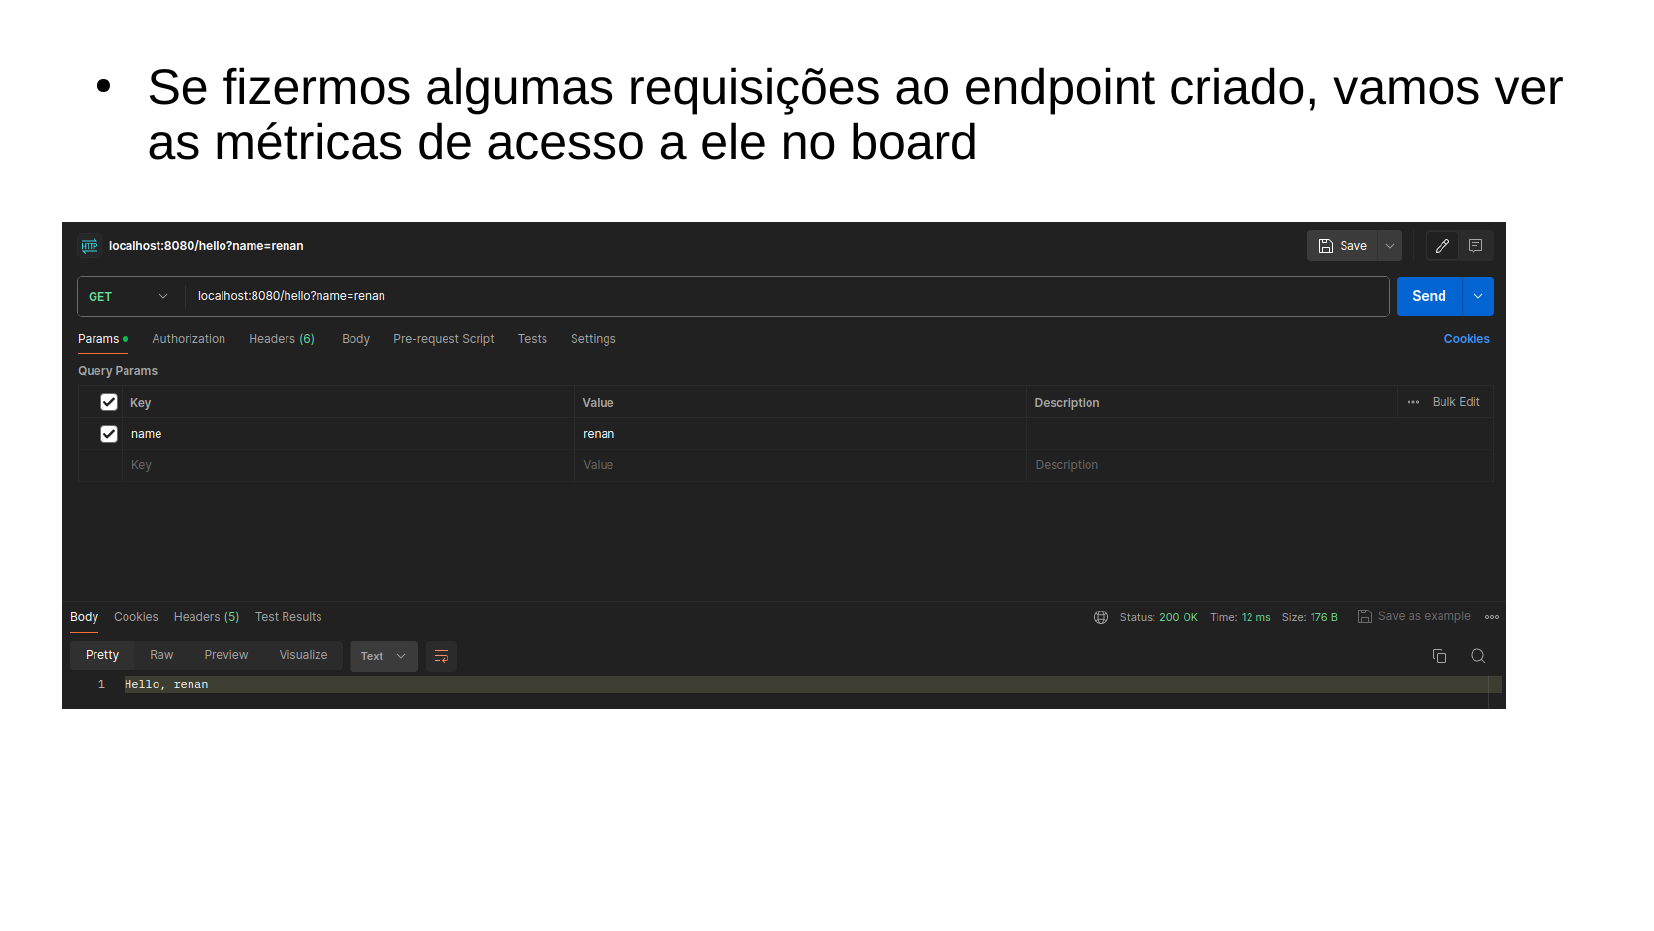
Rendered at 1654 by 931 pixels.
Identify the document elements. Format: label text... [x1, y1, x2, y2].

list Se fizermos algumas requisições ao endpoint criado, vamos ver as métricas de acesso a ele no board [76, 59, 1565, 186]
picture [62, 222, 1506, 709]
